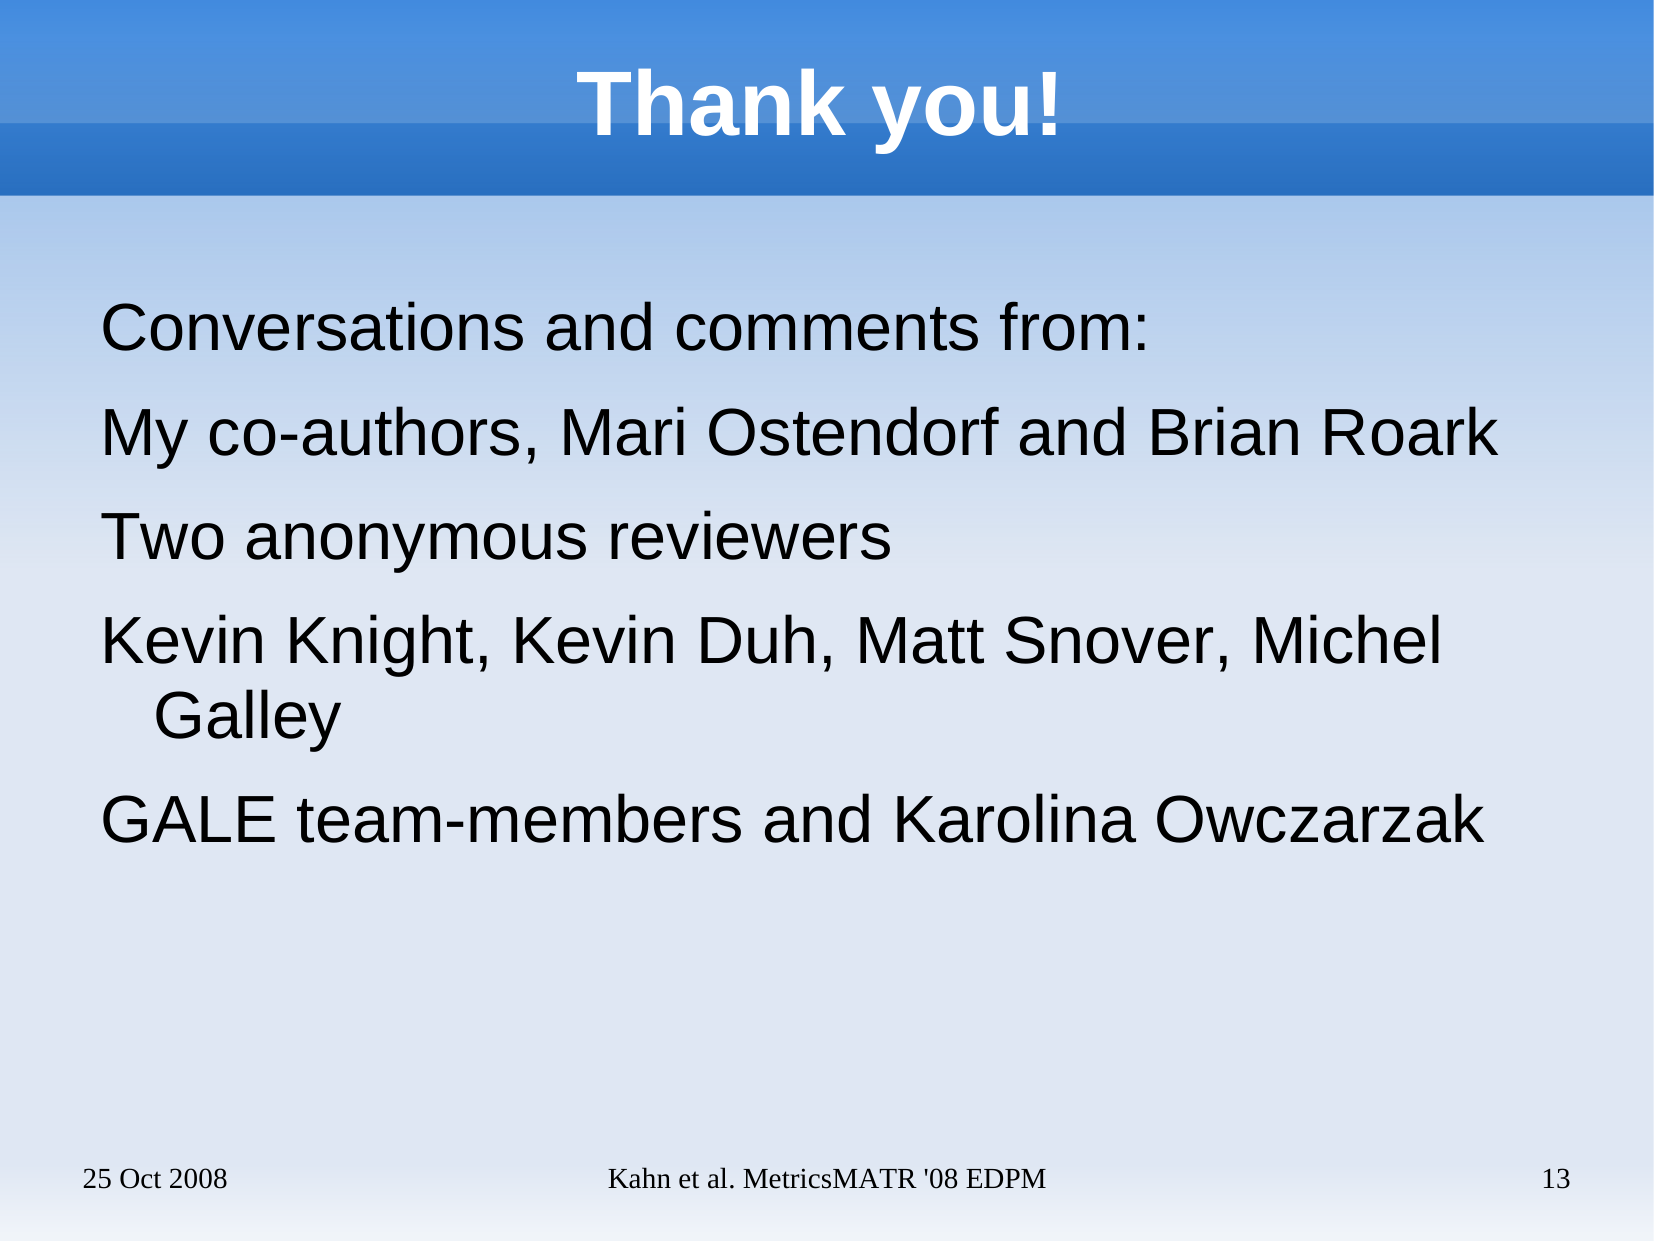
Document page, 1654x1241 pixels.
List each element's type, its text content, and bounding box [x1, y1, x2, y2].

picture [0, 0, 1654, 1241]
list Conversations and comments from: My co-authors, Mari Ostendorf and Brian Roark Two anonymous reviewers Kevin Knight, Kevin Duh, Matt Snover, Michel Galley GALE team-members and Karolina Owczarzak [82, 290, 1571, 1109]
title Thank you! [76, 0, 1565, 208]
